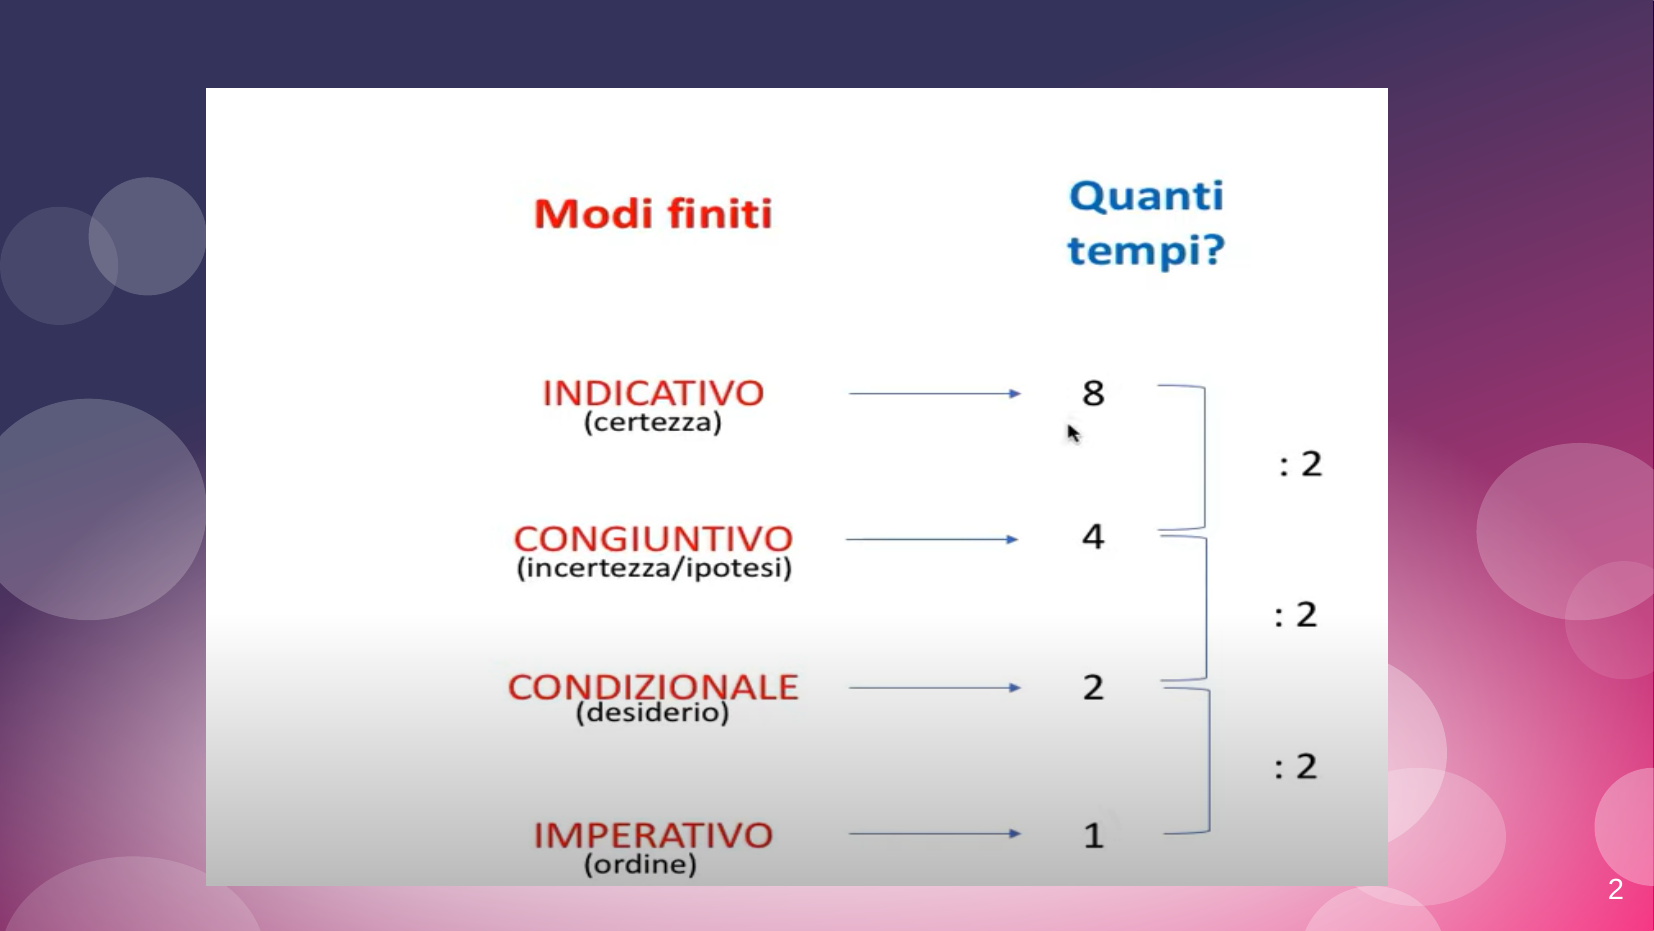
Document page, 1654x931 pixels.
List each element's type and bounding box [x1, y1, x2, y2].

picture [206, 88, 1388, 886]
